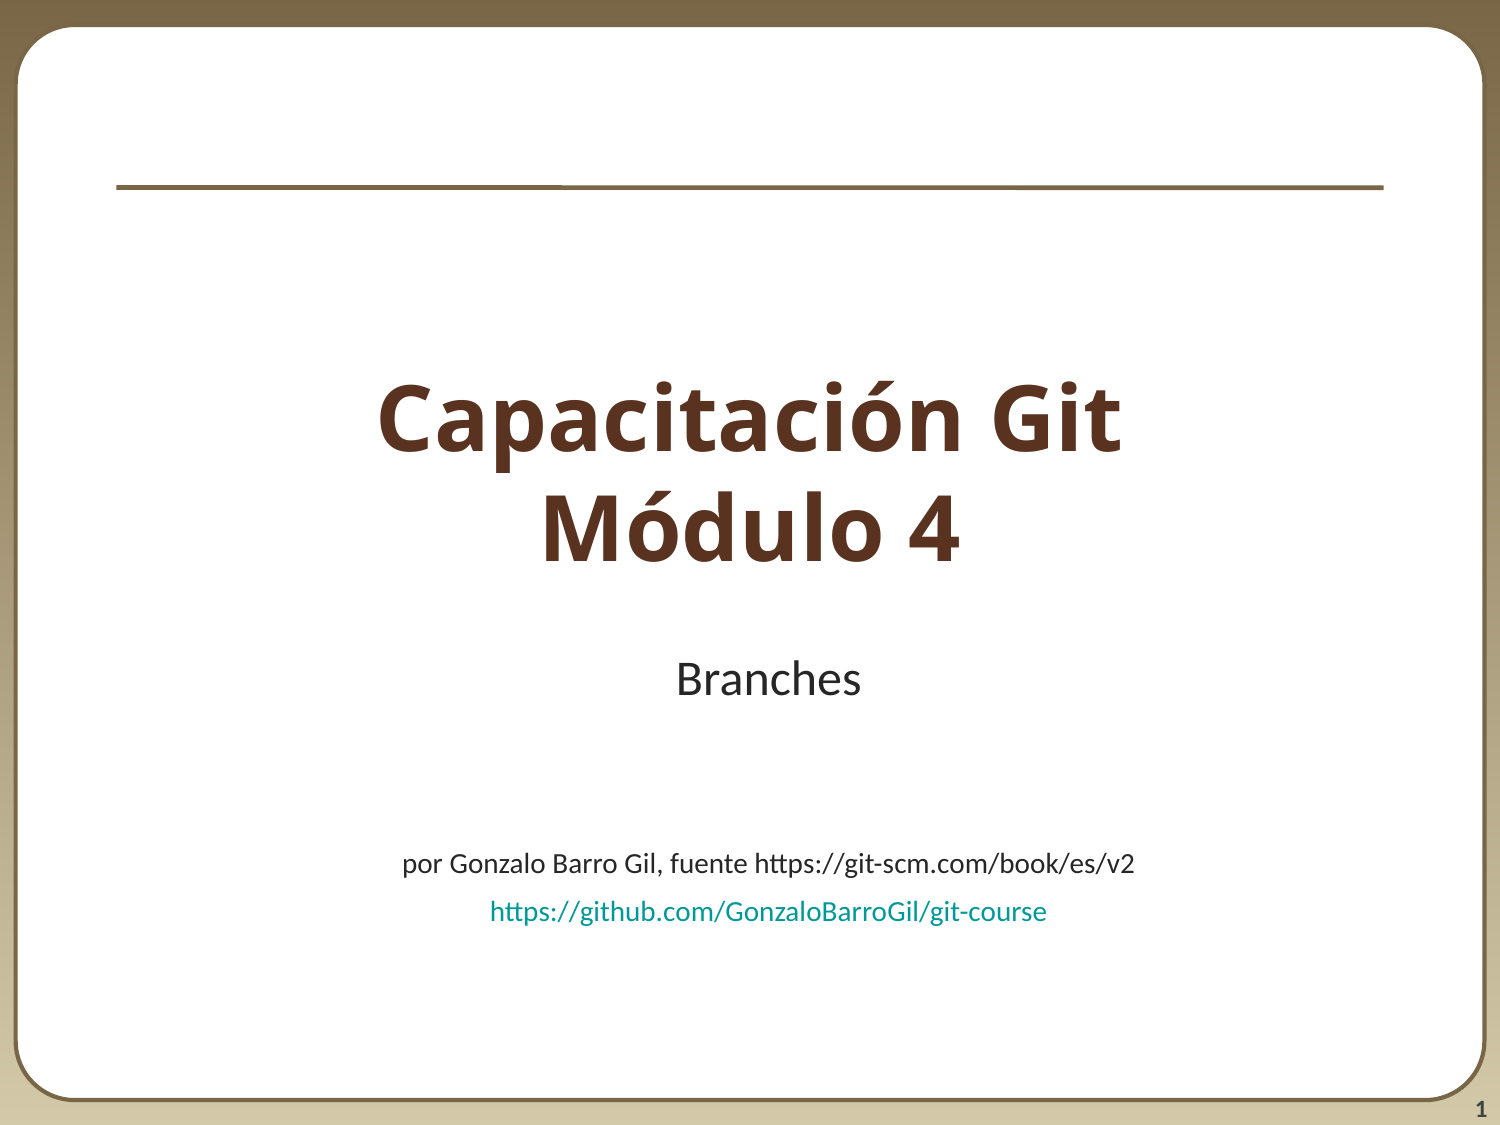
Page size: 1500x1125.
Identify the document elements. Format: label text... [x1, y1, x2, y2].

subtitle Branches por Gonzalo Barro Gil, fuente https://git-scm.com/book/es/v2 https://github.com/GonzaloBarroGil/git-course [112, 637, 1388, 925]
title Capacitación Git Módulo 4 [112, 349, 1388, 591]
